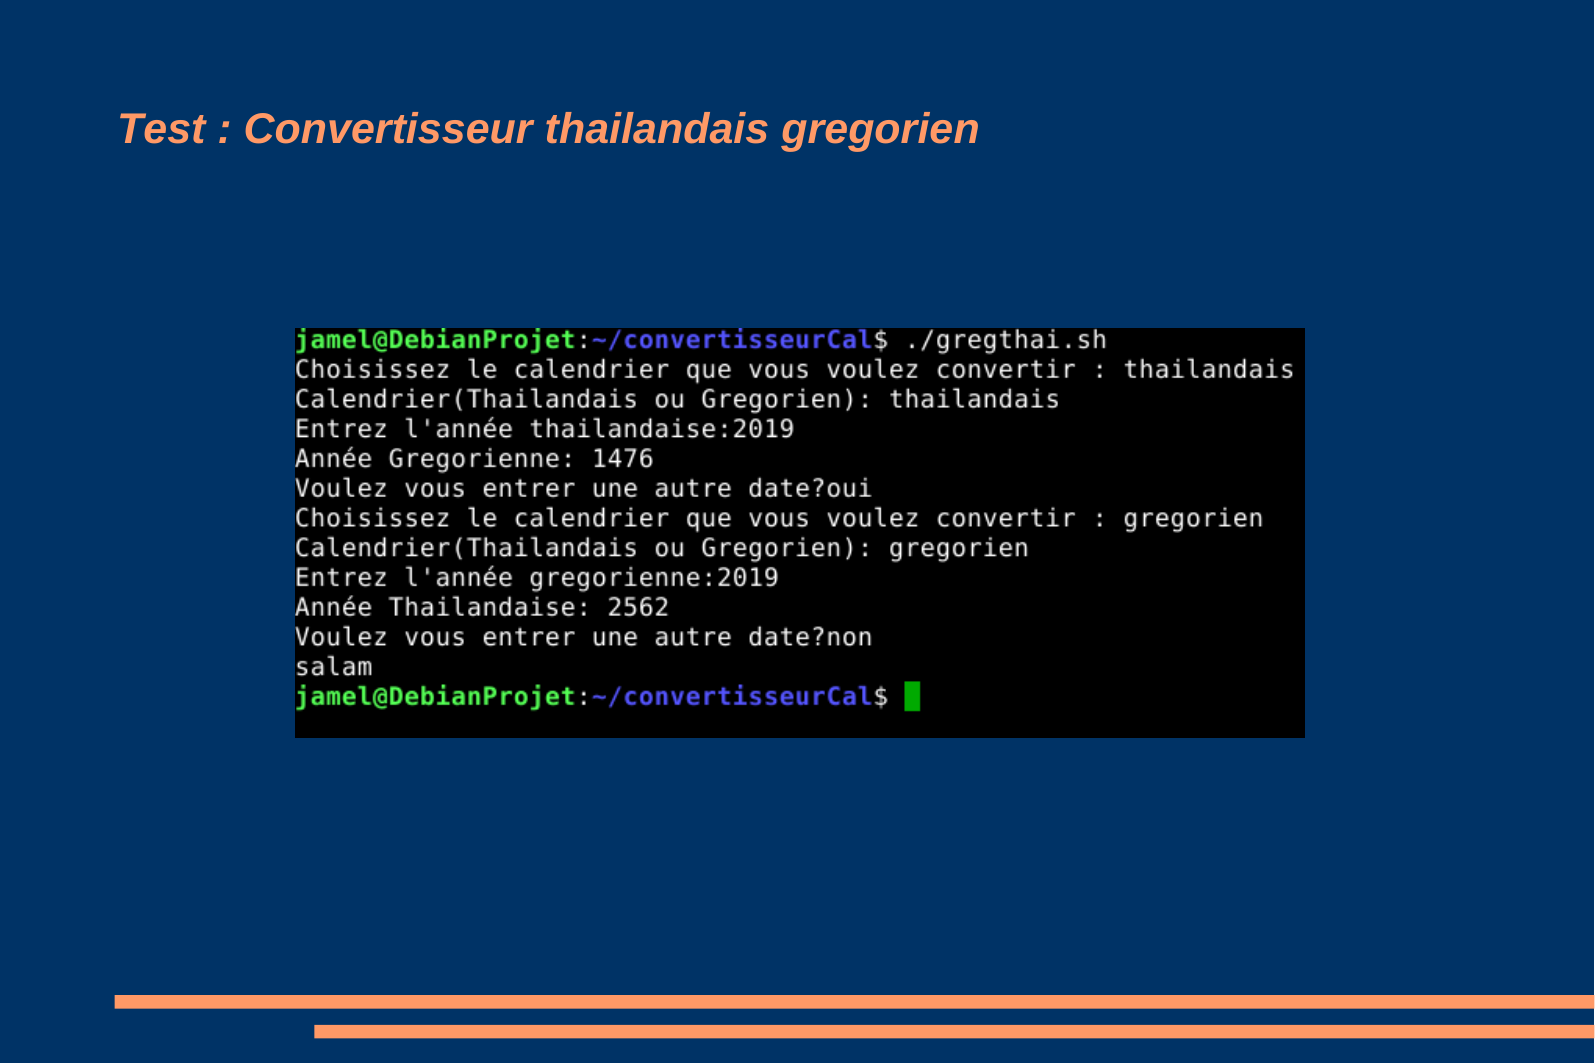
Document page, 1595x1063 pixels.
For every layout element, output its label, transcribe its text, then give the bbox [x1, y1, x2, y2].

picture [295, 328, 1305, 738]
title Test : Convertisseur thailandais gregorien [117, 39, 1479, 218]
